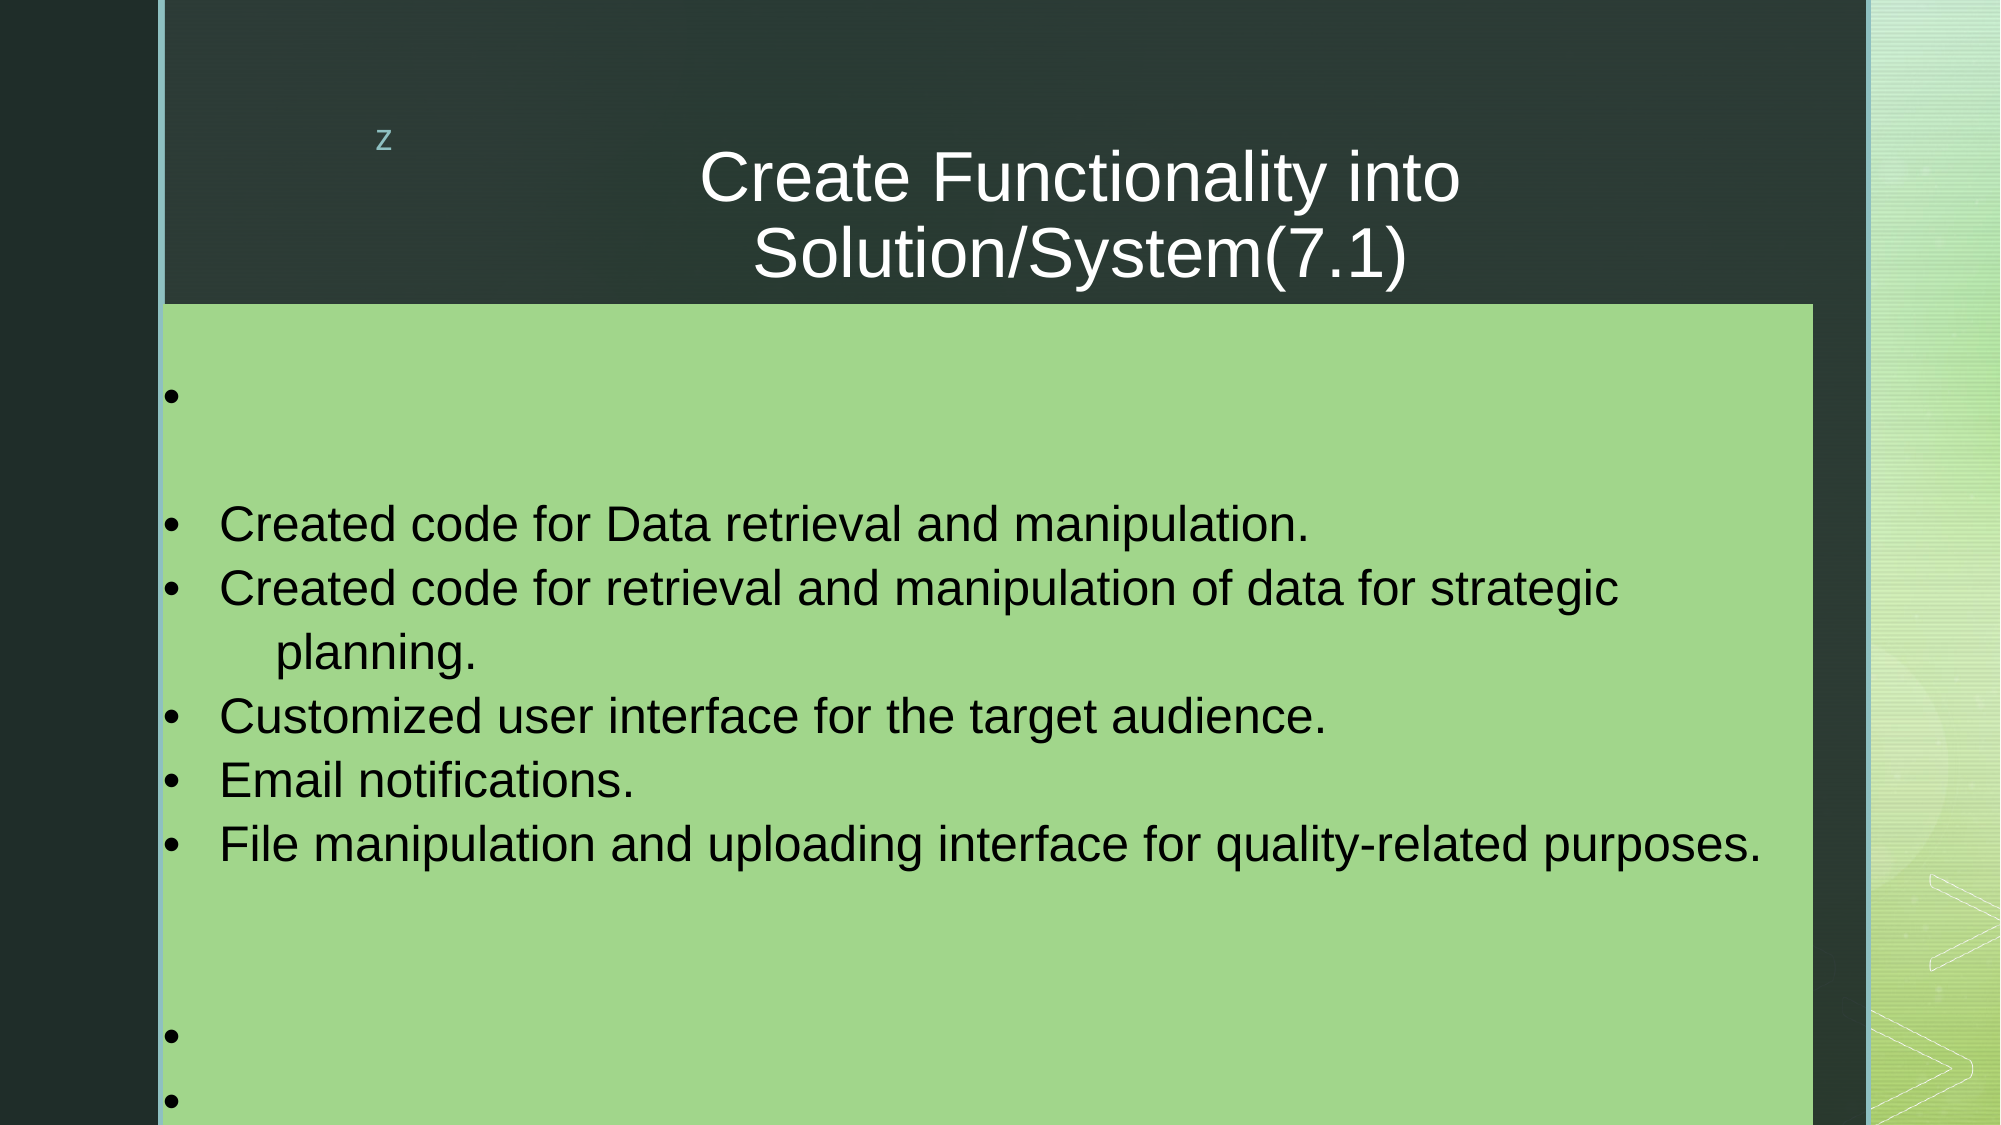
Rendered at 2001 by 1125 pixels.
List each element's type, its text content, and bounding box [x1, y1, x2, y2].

title Create Functionality into Solution/System(7.1) [428, 132, 1734, 304]
table_header Created code for Data retrieval and manipulation. Created code for retrieval and manipulation of data for strategic planning. Customized user interface for the target audience. Email notifications. File manipulation and uploading interface for quality-related purposes. [163, 304, 1813, 1125]
